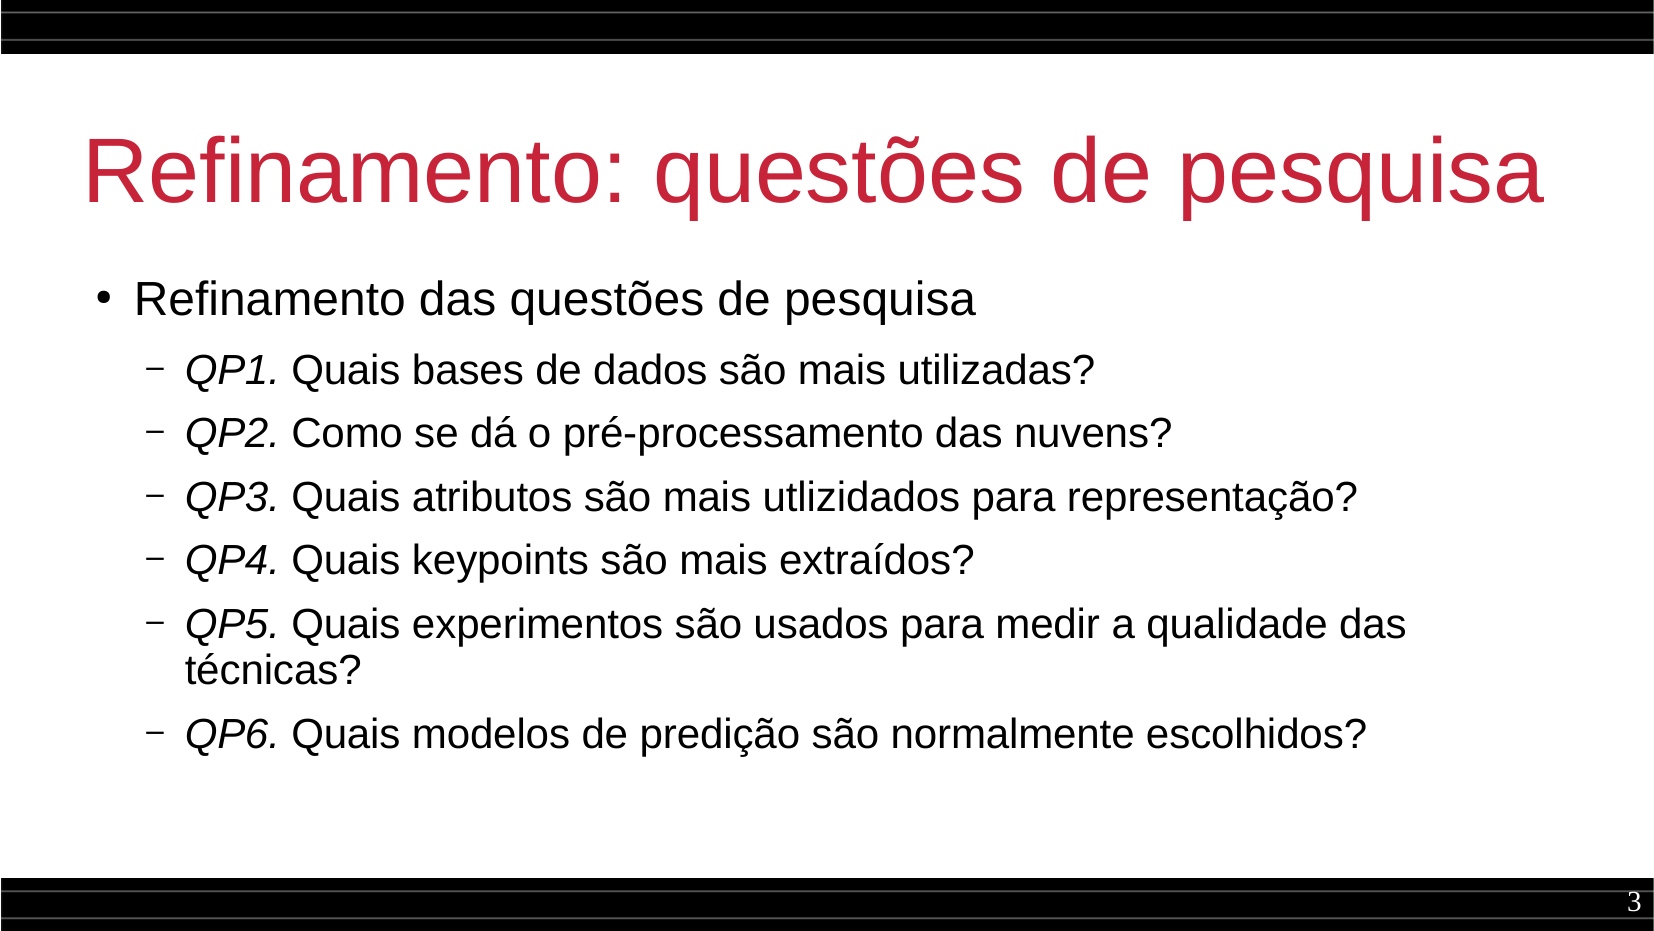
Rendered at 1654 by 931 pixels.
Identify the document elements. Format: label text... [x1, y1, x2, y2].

list Refinamento das questões de pesquisa QP1. Quais bases de dados são mais utilizadas? QP2. Como se dá o pré-processamento das nuvens? QP3. Quais atributos são mais utlizidados para representação? QP4. Quais keypoints são mais extraídos? QP5. Quais experimentos são usados para medir a qualidade das técnicas? QP6. Quais modelos de predição são normalmente escolhidos? [82, 271, 1571, 758]
title Refinamento: questões de pesquisa [82, 92, 1571, 249]
picture [1, 0, 1654, 54]
picture [1, 878, 1654, 931]
